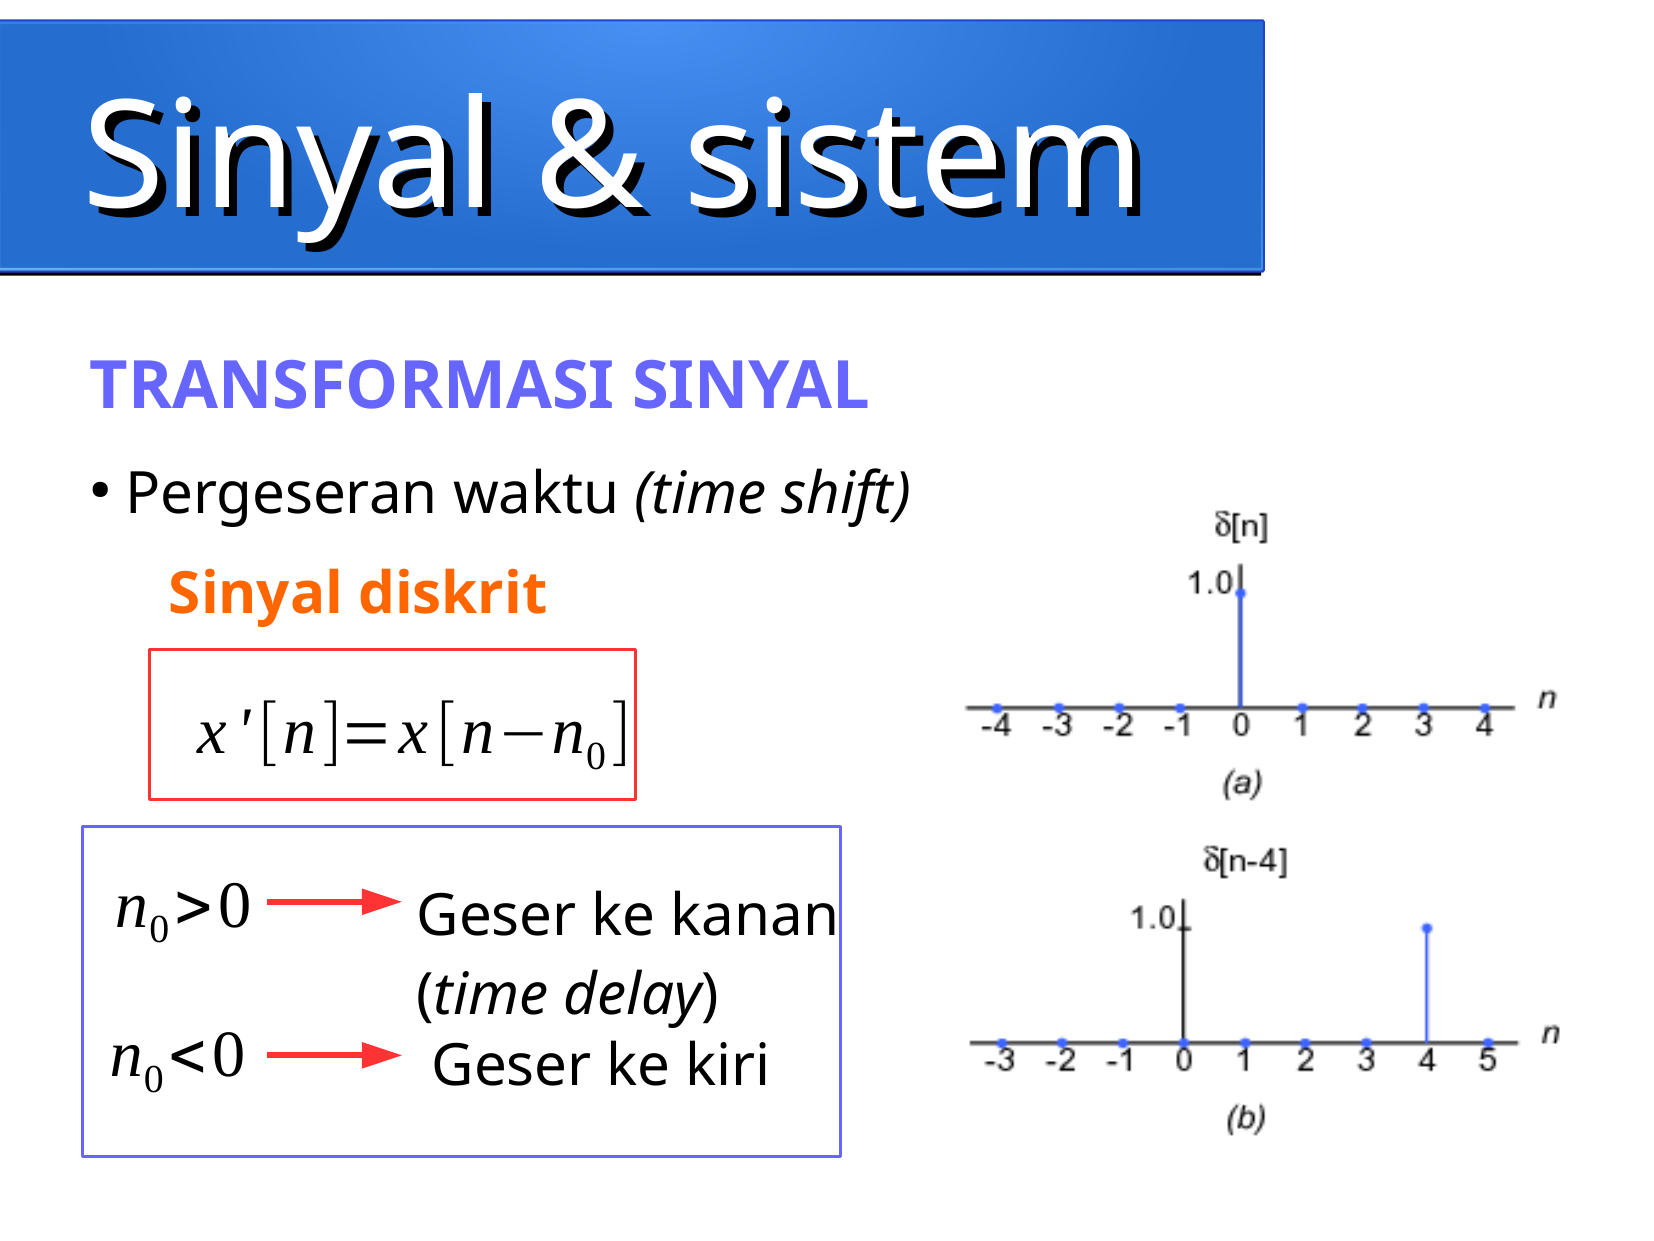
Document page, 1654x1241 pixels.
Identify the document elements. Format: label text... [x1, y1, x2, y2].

text_box Geser ke kiri [416, 1015, 807, 1097]
chart [103, 1017, 252, 1102]
picture [956, 507, 1572, 1138]
text_box Sinyal diskrit [154, 543, 565, 625]
text_box TRANSFORMASI SINYAL [75, 330, 903, 420]
chart [186, 694, 634, 779]
text_box Pergeseran waktu (time shift) [75, 444, 933, 526]
title Sinyal & sistem [82, 47, 1235, 252]
text_box Geser ke kanan (time delay) [401, 865, 839, 1012]
chart [108, 867, 258, 952]
